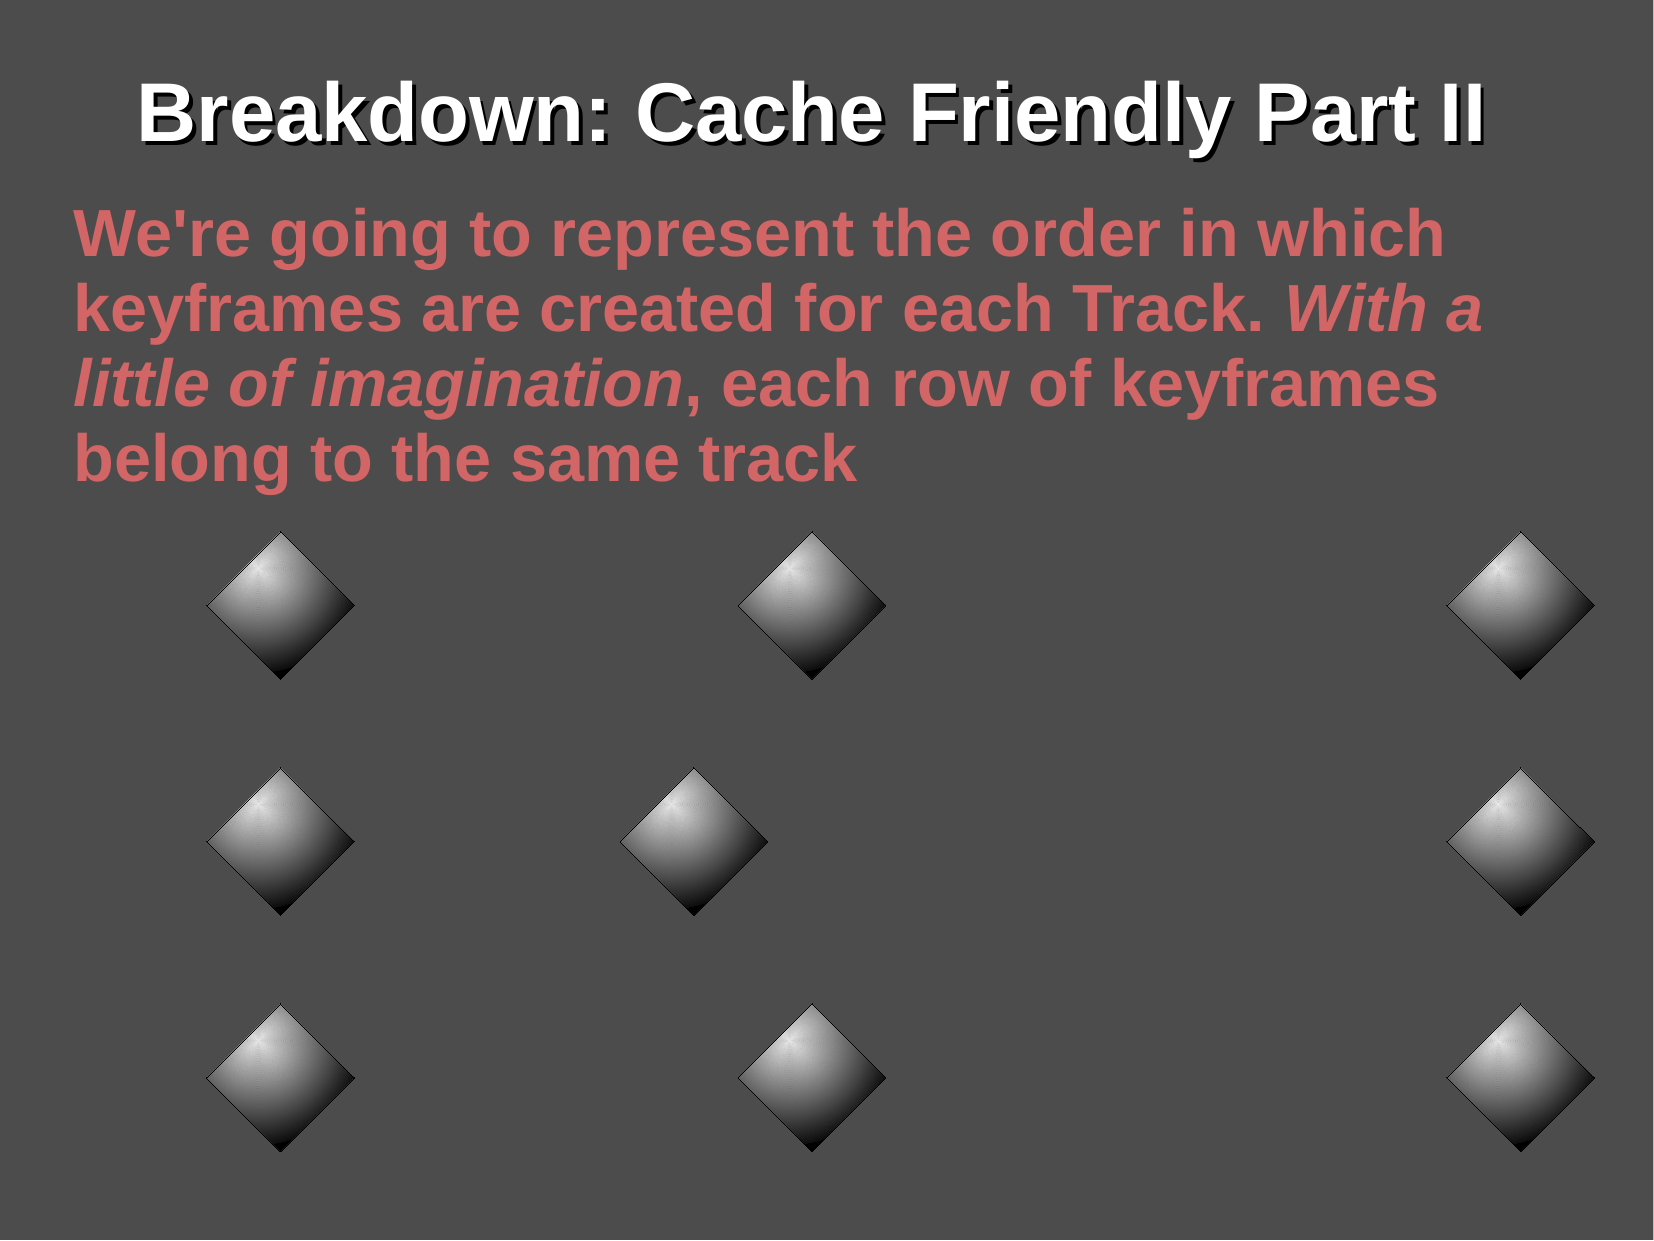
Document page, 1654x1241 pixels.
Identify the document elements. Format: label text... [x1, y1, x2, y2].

text_box [206, 531, 355, 680]
text_box We're going to represent the order in which keyframes are created for each Track. With a little of imagination, each row of keyframes belong to the same track [59, 188, 1565, 503]
text_box [620, 767, 768, 916]
text_box [1446, 767, 1595, 916]
text_box [206, 767, 355, 916]
text_box [1446, 1003, 1595, 1152]
text_box [206, 1003, 355, 1152]
text_box Breakdown: Cache Friendly Part II [88, 59, 1536, 168]
text_box [738, 531, 886, 680]
text_box [738, 1003, 886, 1152]
text_box [1446, 531, 1595, 680]
